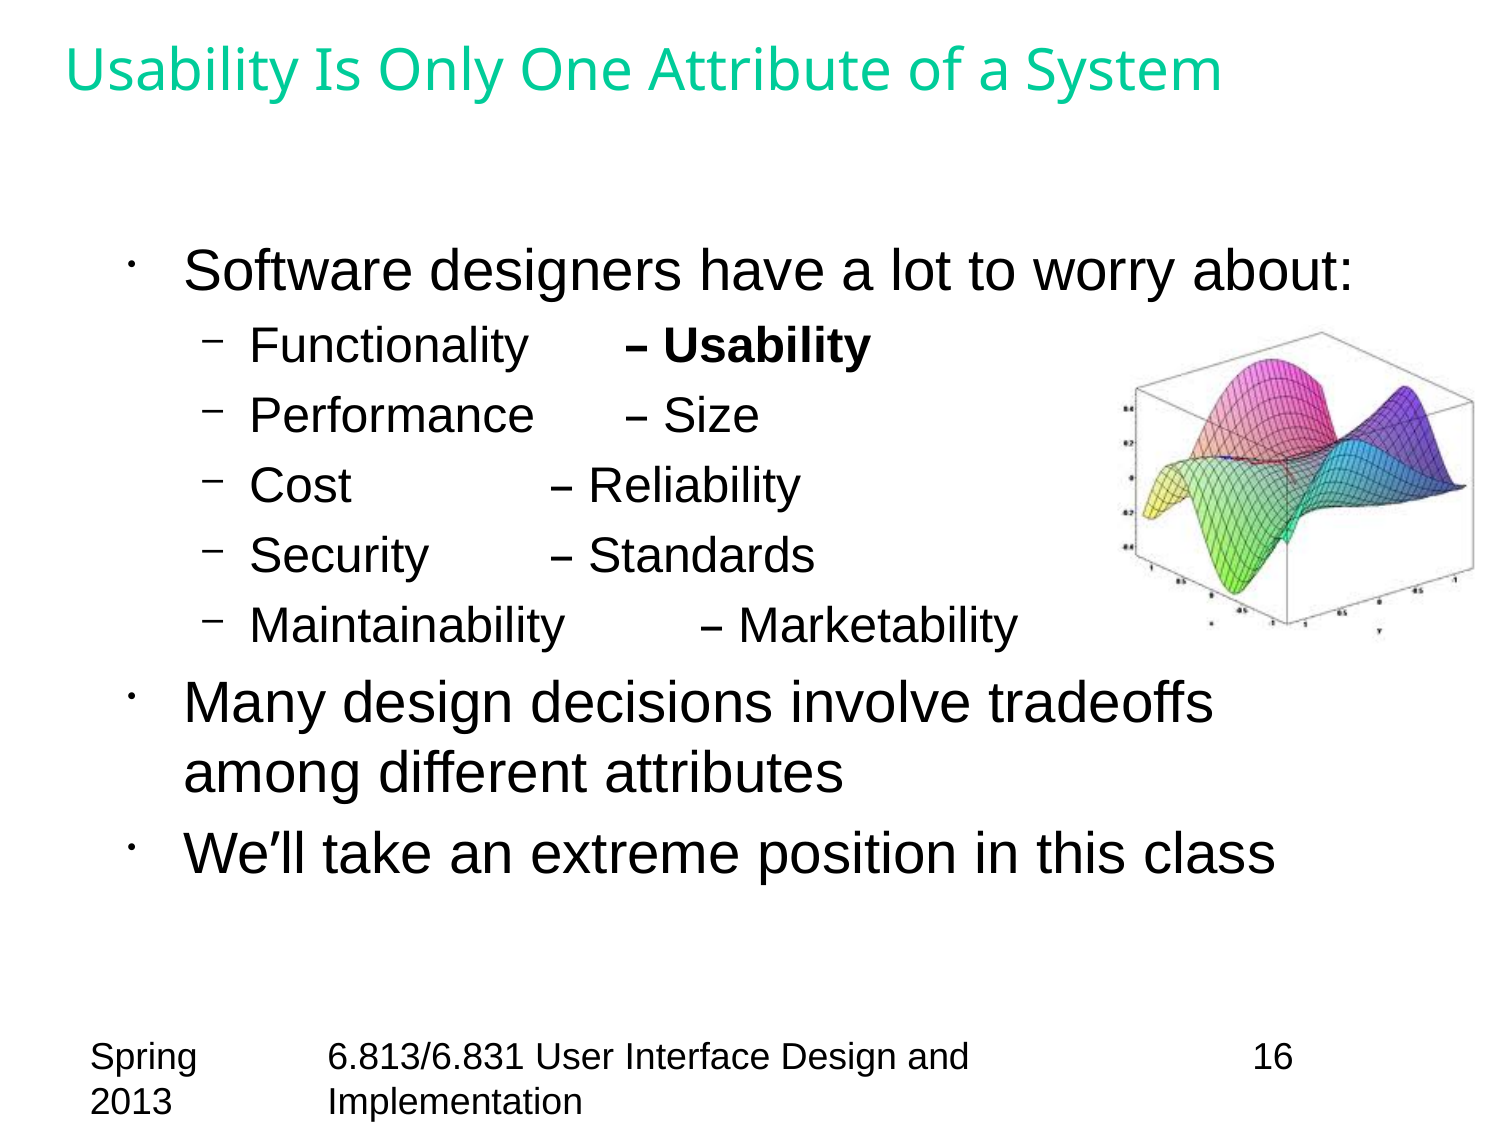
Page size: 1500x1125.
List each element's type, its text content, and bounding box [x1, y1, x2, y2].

title Usability Is Only One Attribute of a System [50, 24, 1438, 150]
footer 6.813/6.831 User Interface Design and Implementation [312, 1024, 1225, 1103]
list Software designers have a lot to worry about: Functionality – Usability Performance – Size Cost – Reliability Security – Standards Maintainability – Marketability Many design decisions involve tradeoffs among different attributes We’ll take an extreme position in this class [112, 224, 1388, 1000]
picture [1105, 324, 1500, 648]
slide_number <number> [1237, 1024, 1425, 1103]
slide_number Spring 2013 [75, 1024, 300, 1103]
